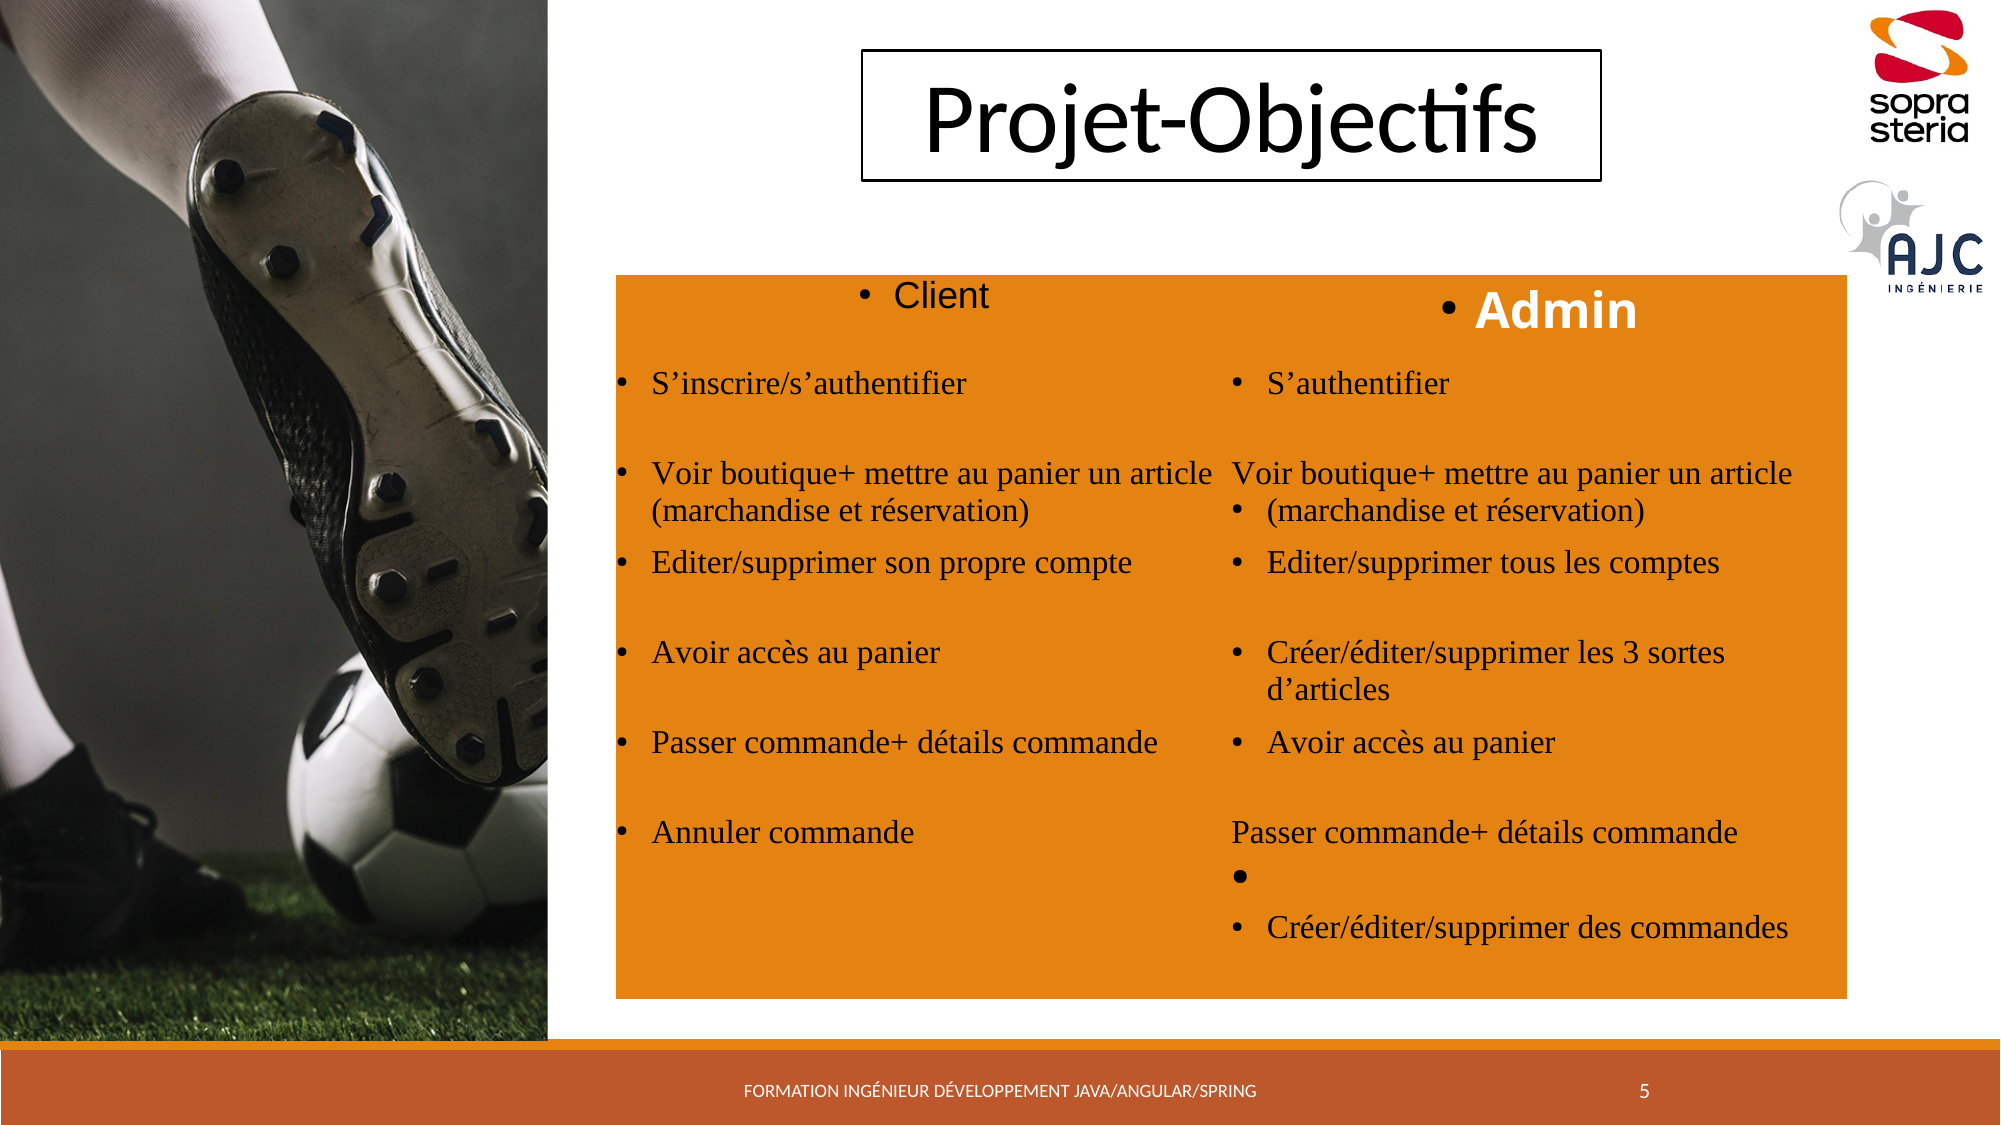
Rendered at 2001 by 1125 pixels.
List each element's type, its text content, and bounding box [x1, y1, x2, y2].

table_cell Editer/supprimer tous les comptes [1232, 544, 1847, 634]
table_cell Annuler commande [616, 814, 1232, 909]
table_cell Créer/éditer/supprimer des commandes [1232, 909, 1847, 999]
table_cell Passer commande+ détails commande [1232, 814, 1847, 909]
text_box Formation Ingénieur Développement JAVA/ANGULAR/SPRING [604, 1059, 1396, 1120]
table_header Admin [1232, 275, 1847, 365]
table_cell Voir boutique+ mettre au panier un article (marchandise et réservation) [616, 454, 1232, 544]
table_cell Passer commande+ détails commande [616, 724, 1232, 814]
table_header Client [616, 275, 1232, 365]
table_cell Voir boutique+ mettre au panier un article (marchandise et réservation) [1232, 454, 1847, 544]
table_cell Avoir accès au panier [1232, 724, 1847, 814]
table_cell [616, 909, 1232, 999]
table_cell Editer/supprimer son propre compte [616, 544, 1232, 634]
picture [0, 0, 548, 1041]
table_cell Avoir accès au panier [616, 634, 1232, 724]
text_box [1624, 1059, 1840, 1120]
table_cell Créer/éditer/supprimer les 3 sortes d’articles [1232, 634, 1847, 724]
title Projet-Objectifs [862, 50, 1601, 181]
table_cell S’inscrire/s’authentifier [616, 365, 1232, 454]
picture [1827, 0, 2000, 312]
table_cell S’authentifier [1232, 365, 1847, 454]
